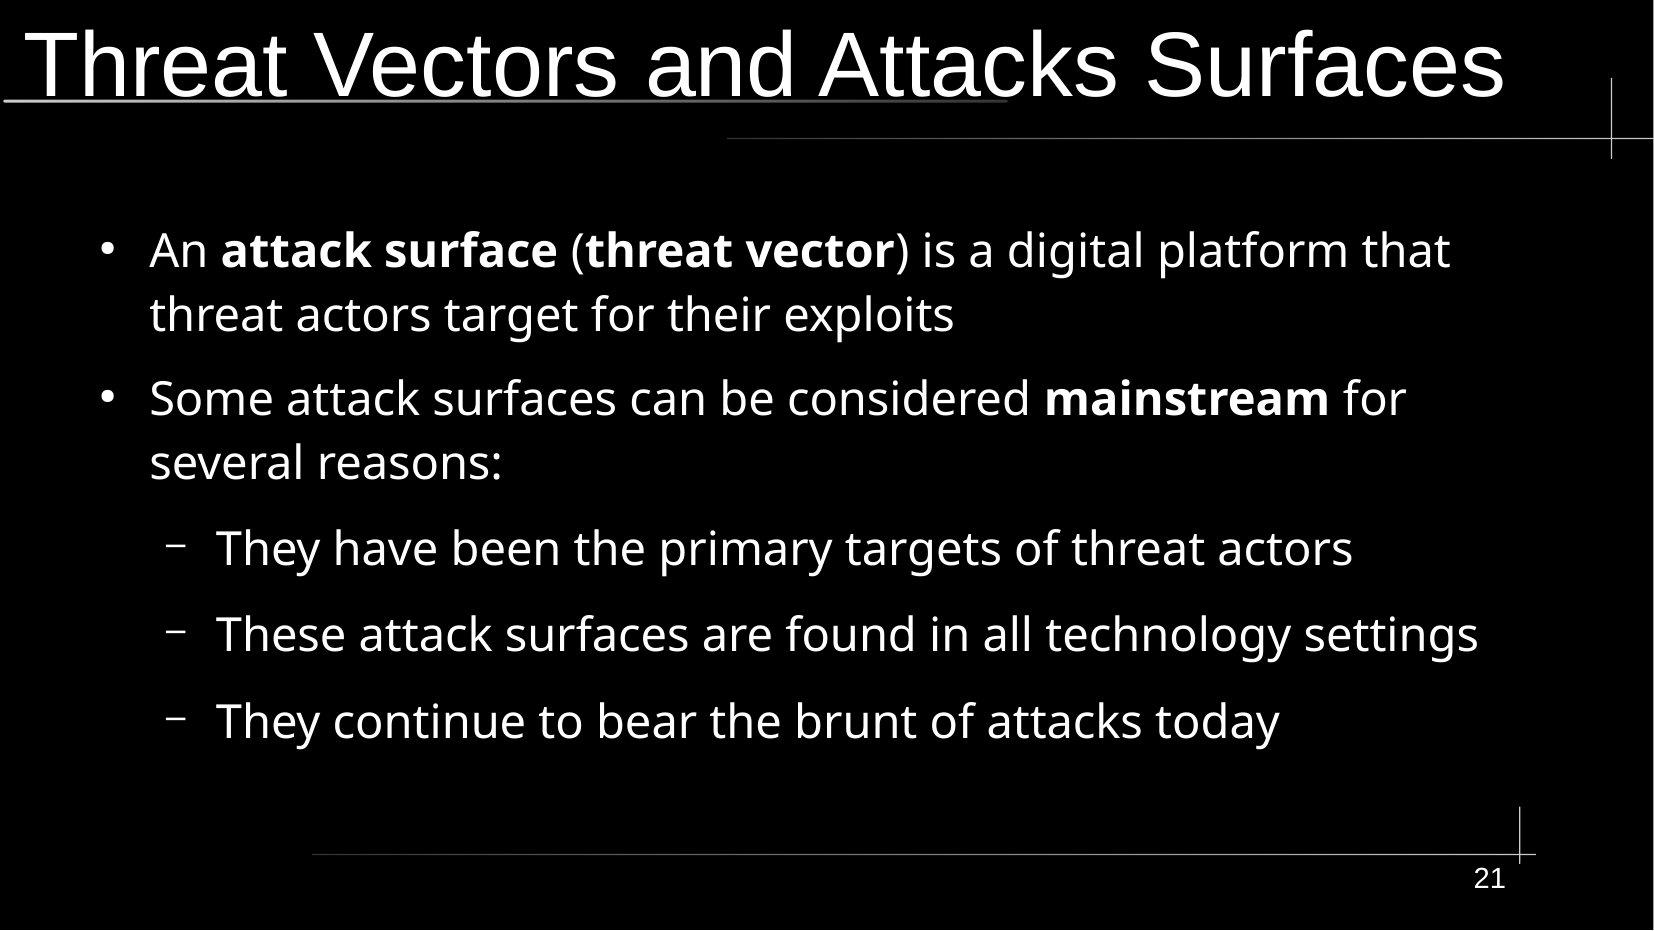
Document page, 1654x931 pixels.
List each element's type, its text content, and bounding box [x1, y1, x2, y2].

list An attack surface (threat vector) is a digital platform that threat actors target for their exploits Some attack surfaces can be considered mainstream for several reasons: They have been the primary targets of threat actors These attack surfaces are found in all technology settings They continue to bear the brunt of attacks today [82, 217, 1571, 758]
title Threat Vectors and Attacks Surfaces [23, 11, 1589, 119]
